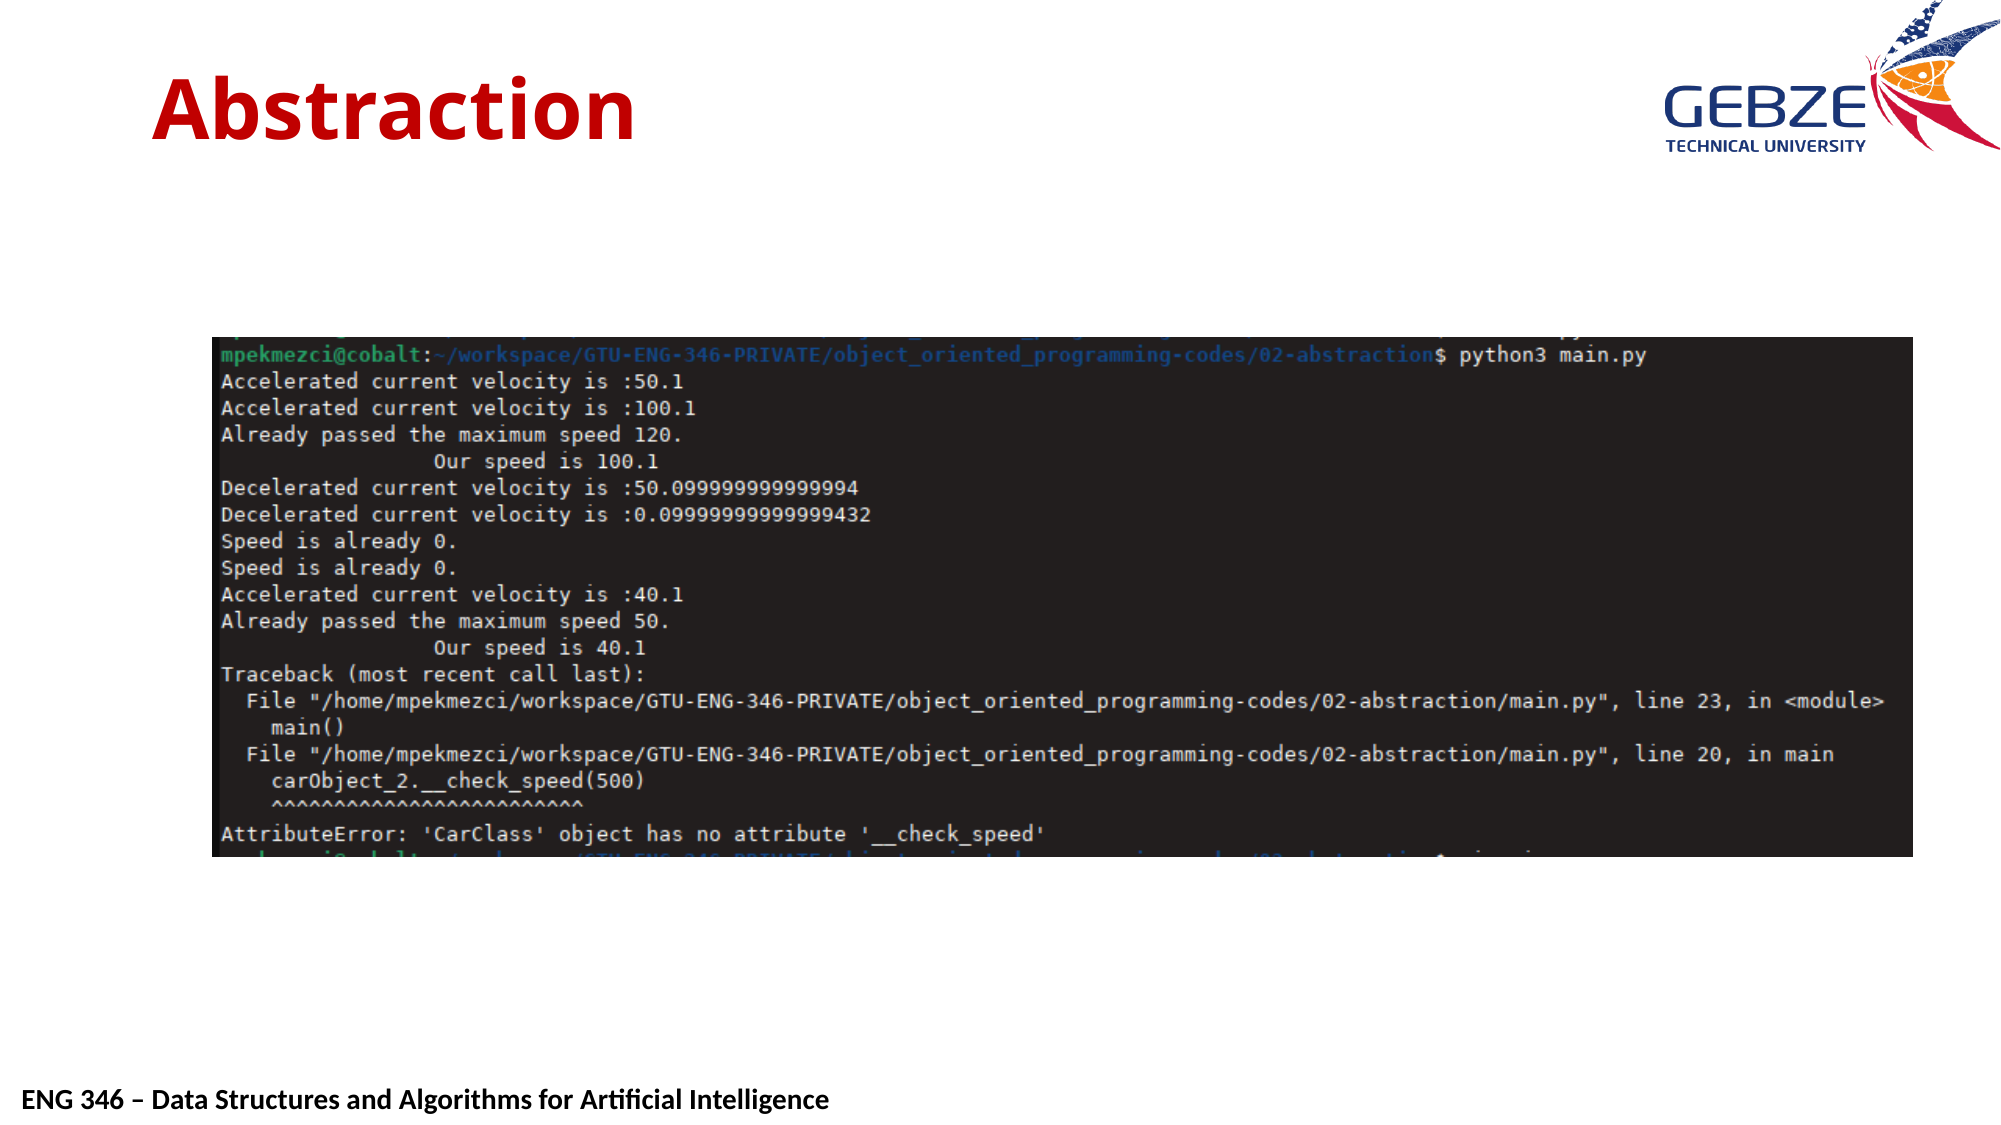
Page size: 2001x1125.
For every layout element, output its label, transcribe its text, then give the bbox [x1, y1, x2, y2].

title Abstraction [137, 59, 1863, 166]
picture [1665, 0, 2001, 152]
picture [212, 337, 1913, 857]
